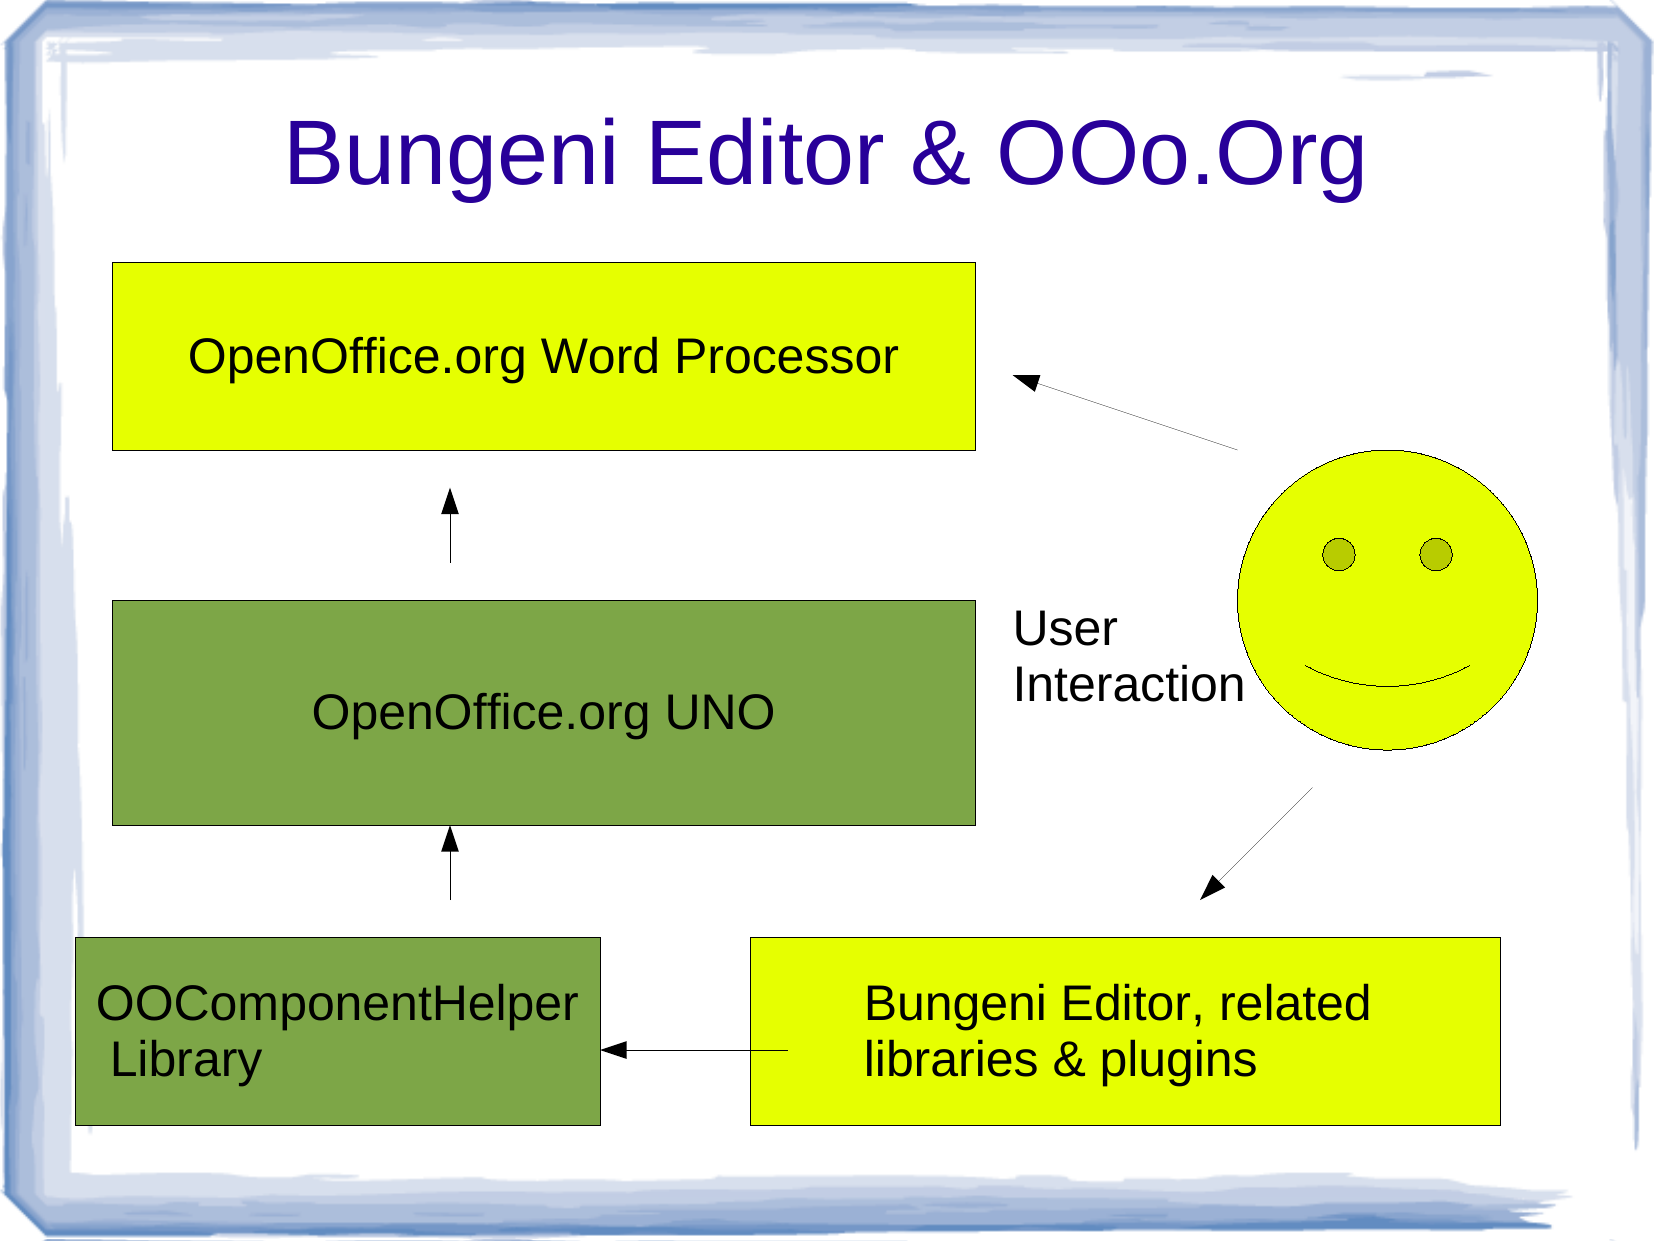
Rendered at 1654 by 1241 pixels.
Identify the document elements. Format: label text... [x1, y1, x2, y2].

text_box OpenOffice.org Word Processor [112, 262, 976, 451]
title Bungeni Editor & OOo.Org [82, 49, 1571, 257]
text_box Bungeni Editor, related libraries & plugins [750, 937, 1501, 1126]
text_box User Interaction [1012, 600, 1313, 751]
text_box [1237, 450, 1538, 751]
text_box OpenOffice.org UNO [112, 600, 976, 826]
text_box OOComponentHelper Library [75, 937, 601, 1126]
picture [0, 0, 1654, 1241]
